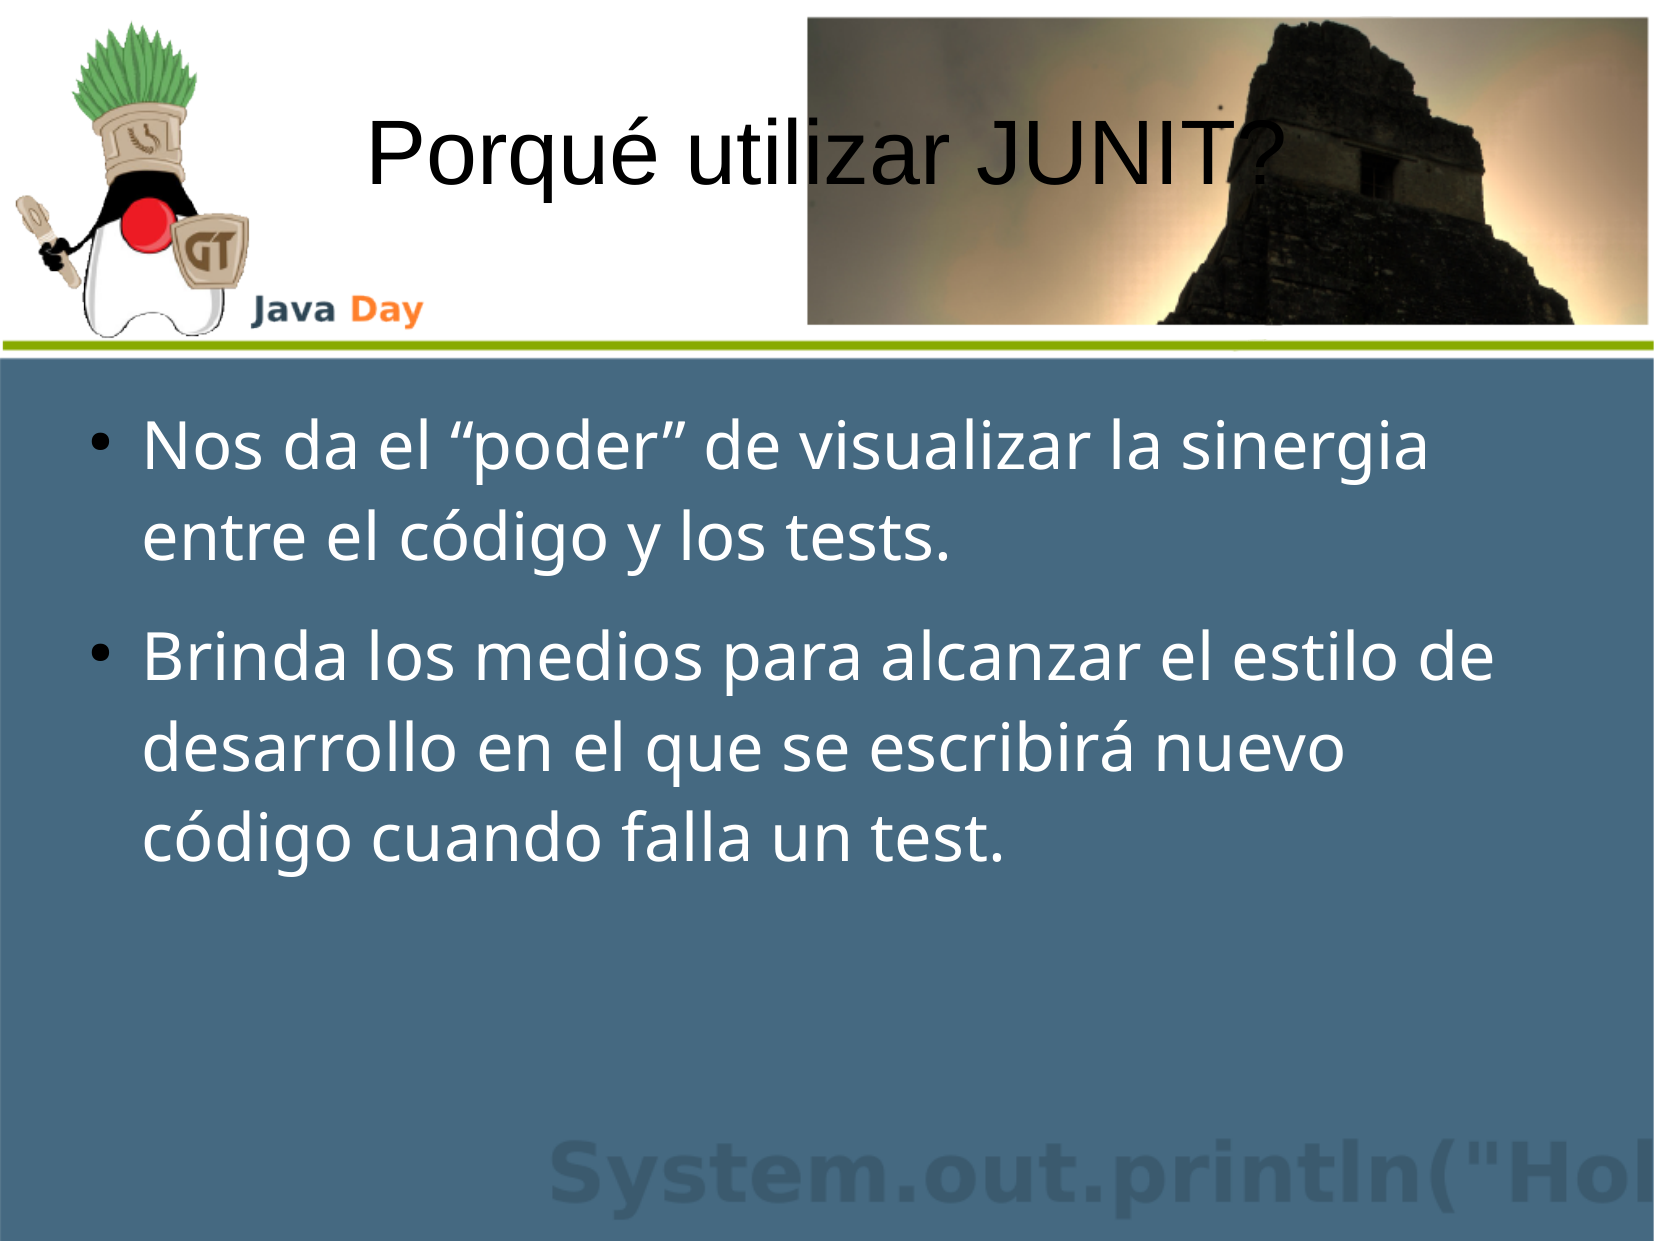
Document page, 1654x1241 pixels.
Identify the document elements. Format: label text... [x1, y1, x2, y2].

picture [0, 0, 1654, 1241]
title Porqué utilizar JUNIT? [82, 49, 1571, 257]
list Nos da el “poder” de visualizar la sinergia entre el código y los tests. Brinda los medios para alcanzar el estilo de desarrollo en el que se escribirá nuevo código cuando falla un test. [70, 398, 1560, 1217]
